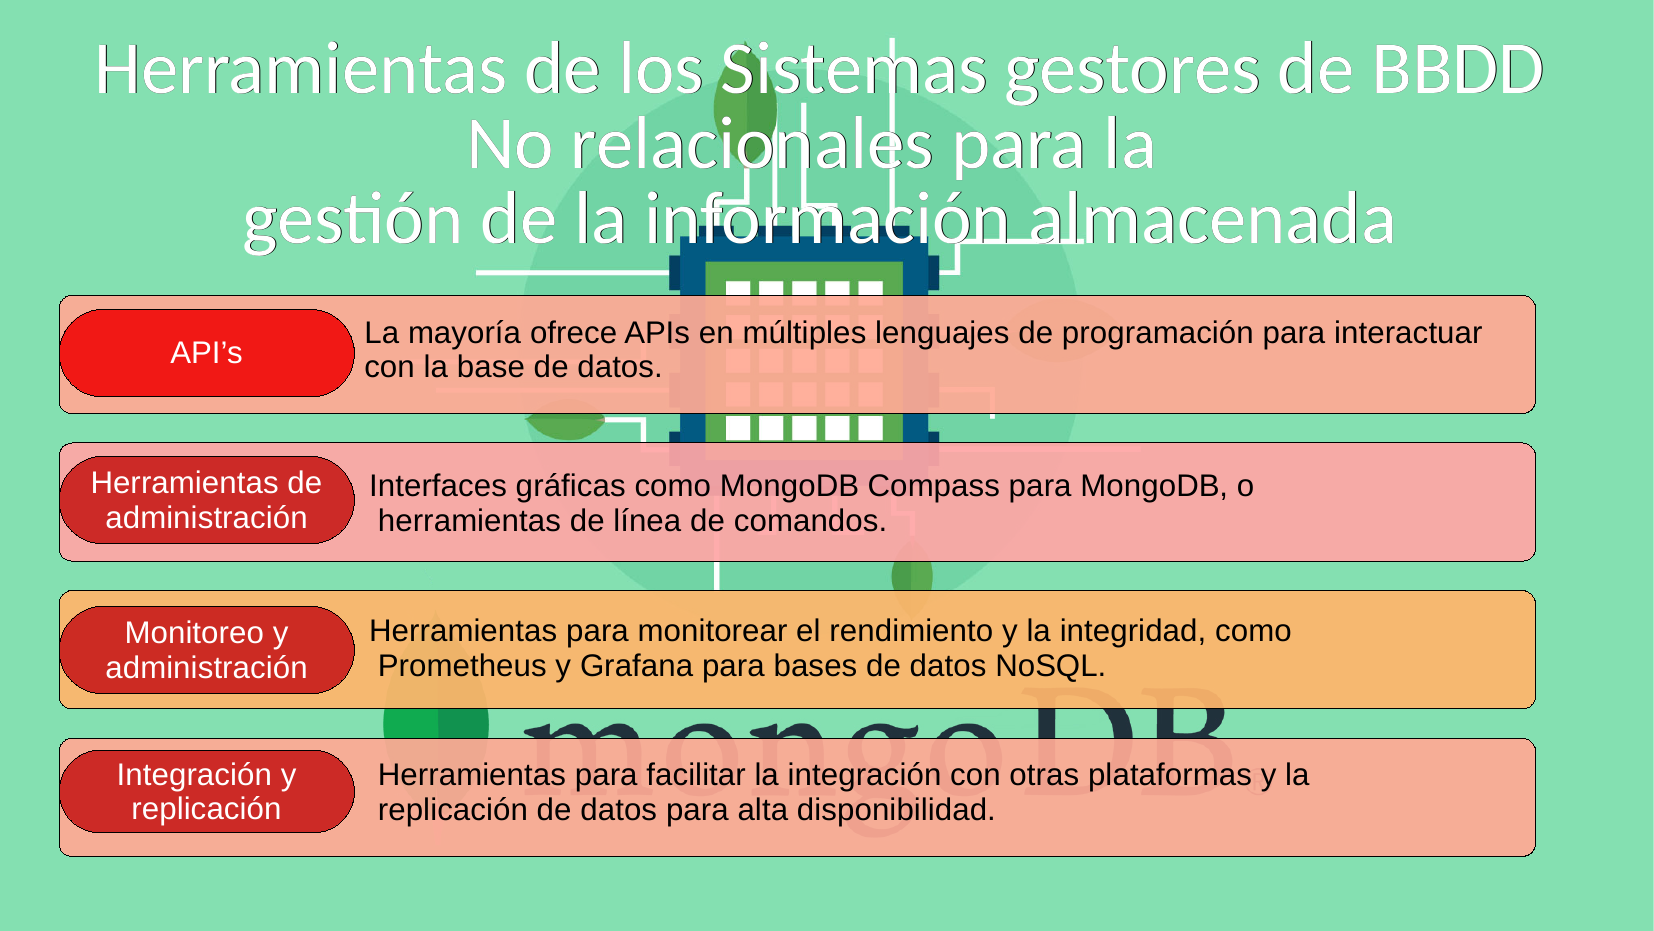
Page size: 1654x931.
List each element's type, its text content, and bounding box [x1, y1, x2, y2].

text_box [59, 509, 1532, 562]
text_box [59, 590, 1536, 641]
text_box Herramientas de administración [59, 456, 354, 544]
text_box [59, 800, 1536, 857]
text_box [59, 738, 1536, 783]
text_box [59, 295, 1536, 414]
text_box Herramientas de los Sistemas gestores de BBDD No relacionales para la gestión de la información almacenada [59, 29, 1565, 270]
text_box Herramientas para monitorear el rendimiento y la integridad, como Prometheus y Grafana para bases de datos NoSQL. [354, 606, 1536, 691]
picture [0, 0, 1654, 931]
text_box [59, 442, 1536, 491]
text_box La mayoría ofrece APIs en múltiples lenguajes de programación para interactuar con la base de datos. [349, 307, 1531, 392]
text_box Interfaces gráficas como MongoDB Compass para MongoDB, o herramientas de línea de comandos. [354, 460, 1536, 557]
text_box Integración y replicación [59, 750, 354, 833]
text_box Monitoreo y administración [59, 606, 354, 694]
text_box [59, 659, 1536, 709]
text_box Herramientas para facilitar la integración con otras plataformas y la replicación de datos para alta disponibilidad. [354, 750, 1536, 835]
text_box API’s [59, 309, 349, 397]
